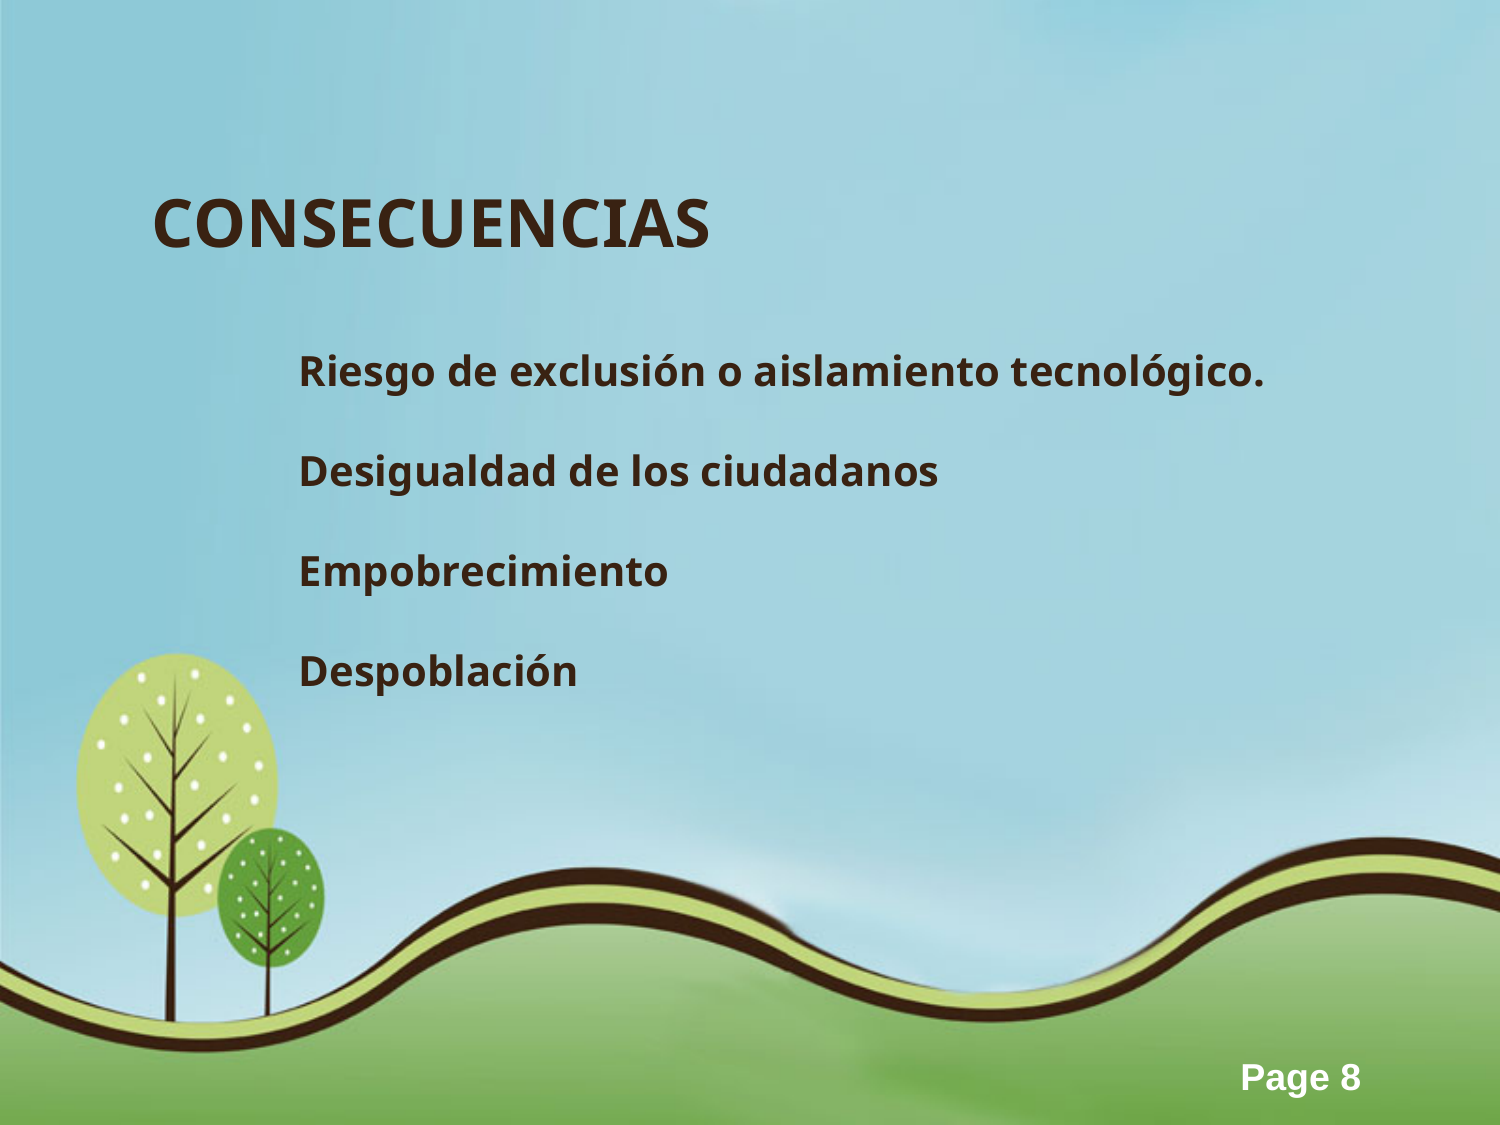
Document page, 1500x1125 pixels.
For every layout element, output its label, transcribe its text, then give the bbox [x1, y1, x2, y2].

text_box CONSECUENCIAS [136, 173, 727, 269]
text_box Riesgo de exclusión o aislamiento tecnológico. Desigualdad de los ciudadanos Empobrecimiento Despoblación [269, 314, 1425, 811]
picture [0, 0, 1500, 1125]
